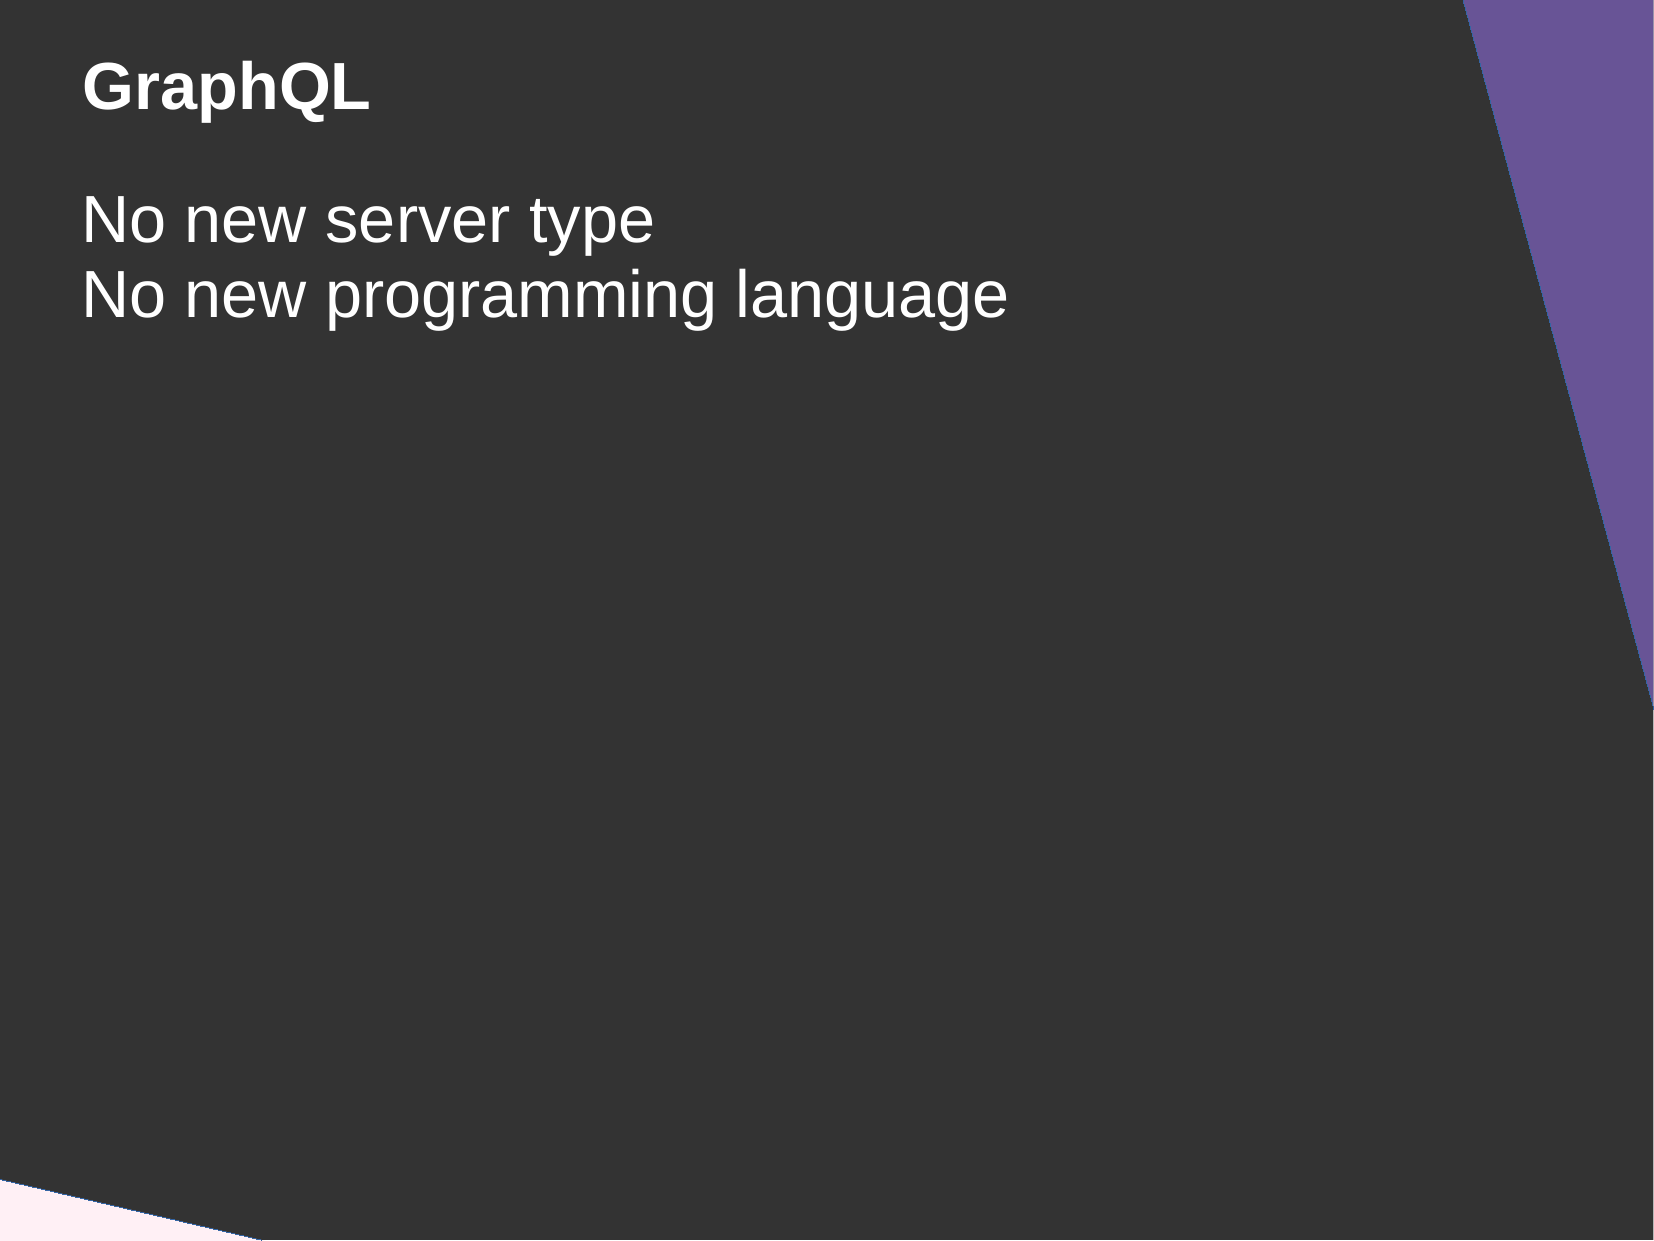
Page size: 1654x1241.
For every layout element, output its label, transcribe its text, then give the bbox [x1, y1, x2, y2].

title GraphQL [82, 49, 1511, 182]
text_box [1463, 0, 1654, 710]
text_box [0, 1179, 266, 1241]
title No new server type No new programming language [81, 182, 1637, 649]
